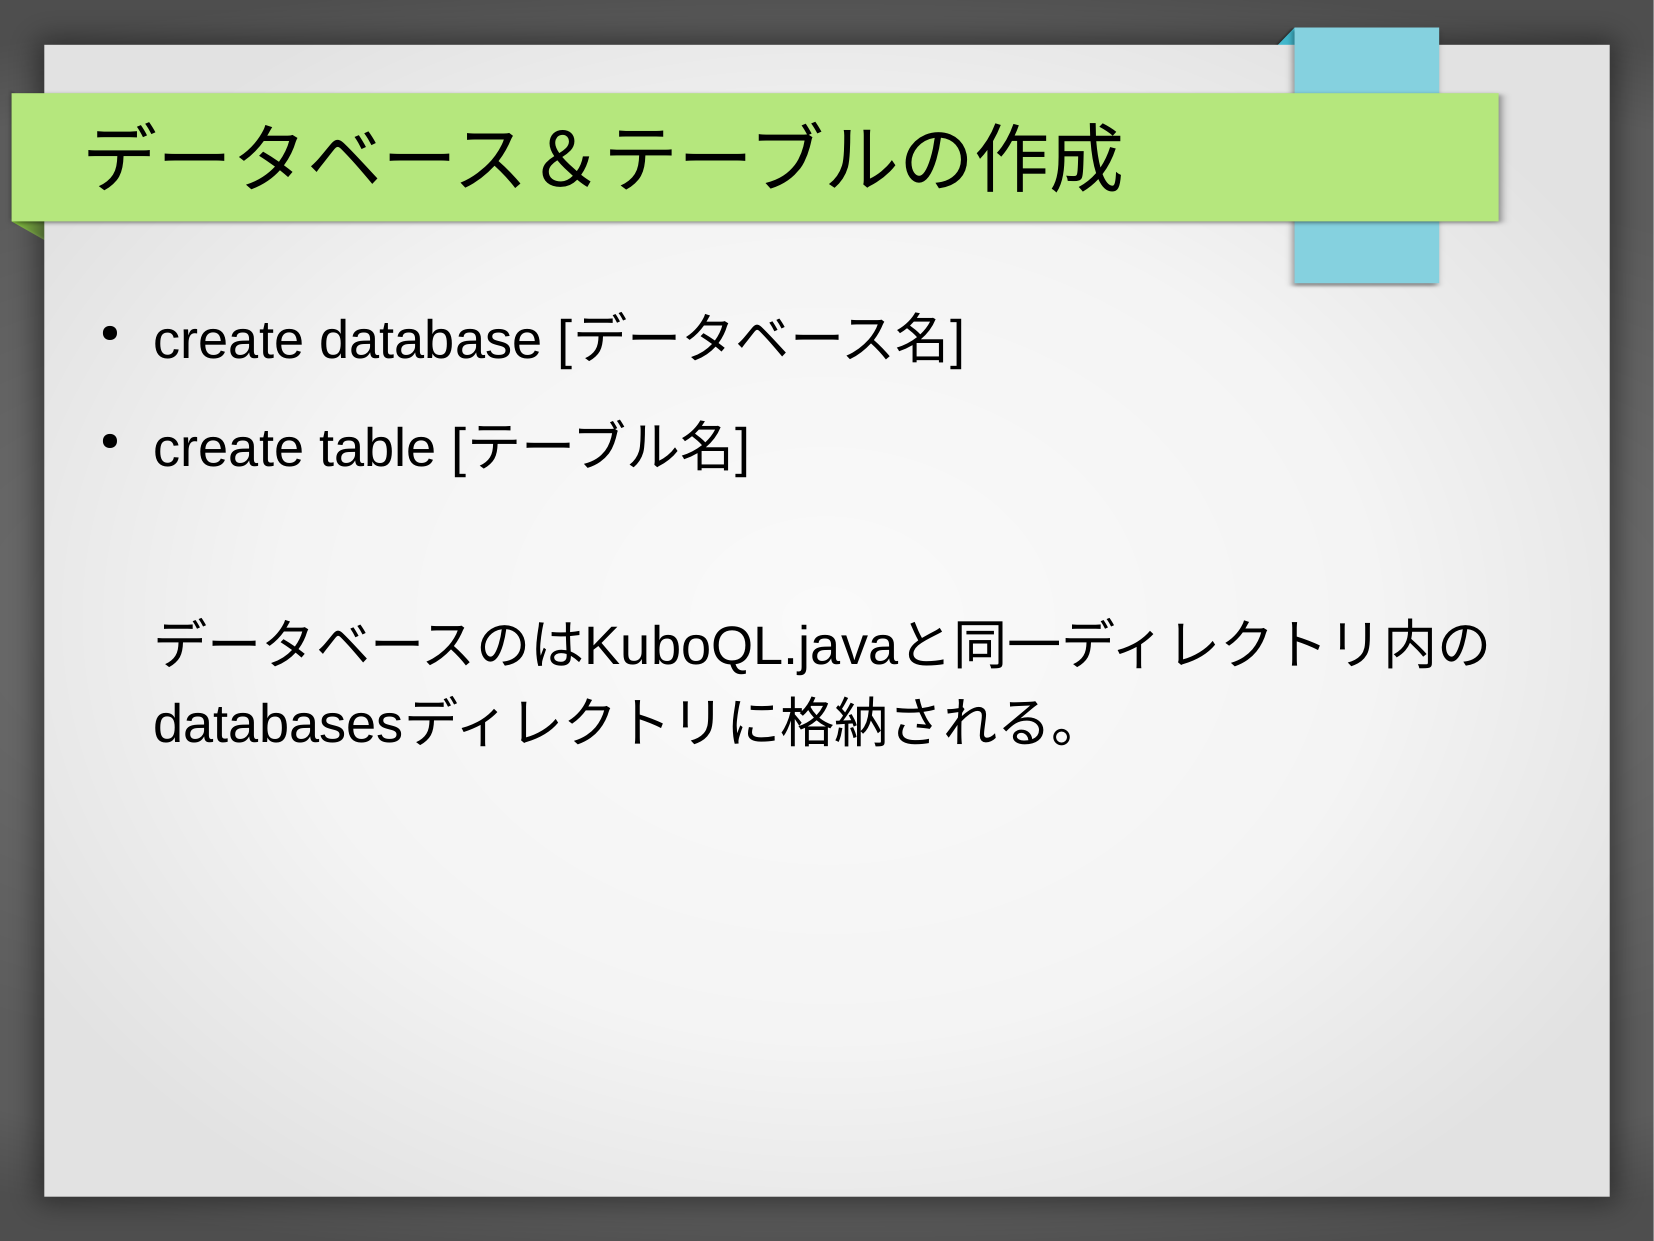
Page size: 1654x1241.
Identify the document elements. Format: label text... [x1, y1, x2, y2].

list create database [データベース名] create table [テーブル名] データベースのはKuboQL.javaと同一ディレクトリ内のdatabasesディレクトリに格納される。 [82, 295, 1571, 1015]
picture [0, 0, 1654, 1241]
title データベース＆テーブルの作成 [82, 94, 1264, 213]
